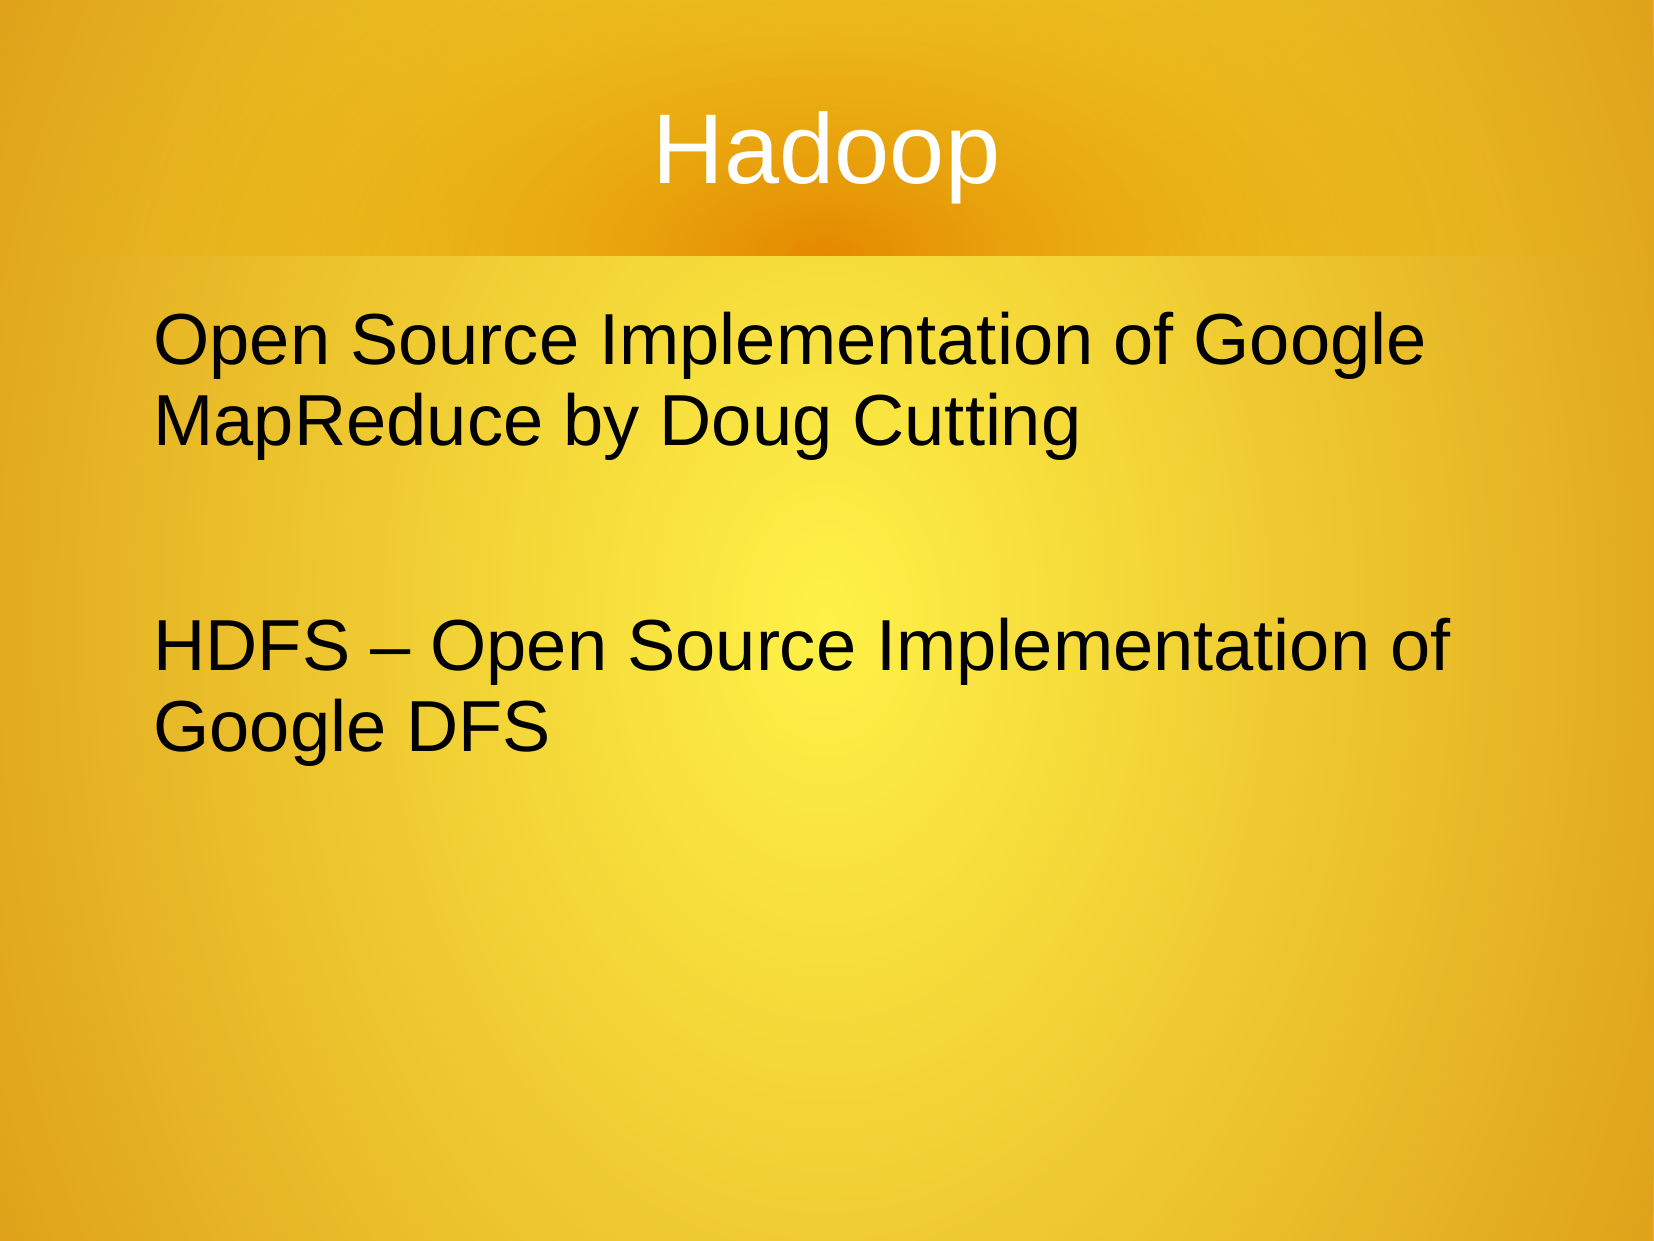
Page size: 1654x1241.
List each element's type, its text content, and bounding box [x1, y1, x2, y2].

list Open Source Implementation of Google MapReduce by Doug Cutting HDFS – Open Source Implementation of Google DFS [82, 299, 1571, 1019]
title Hadoop [82, 47, 1571, 252]
